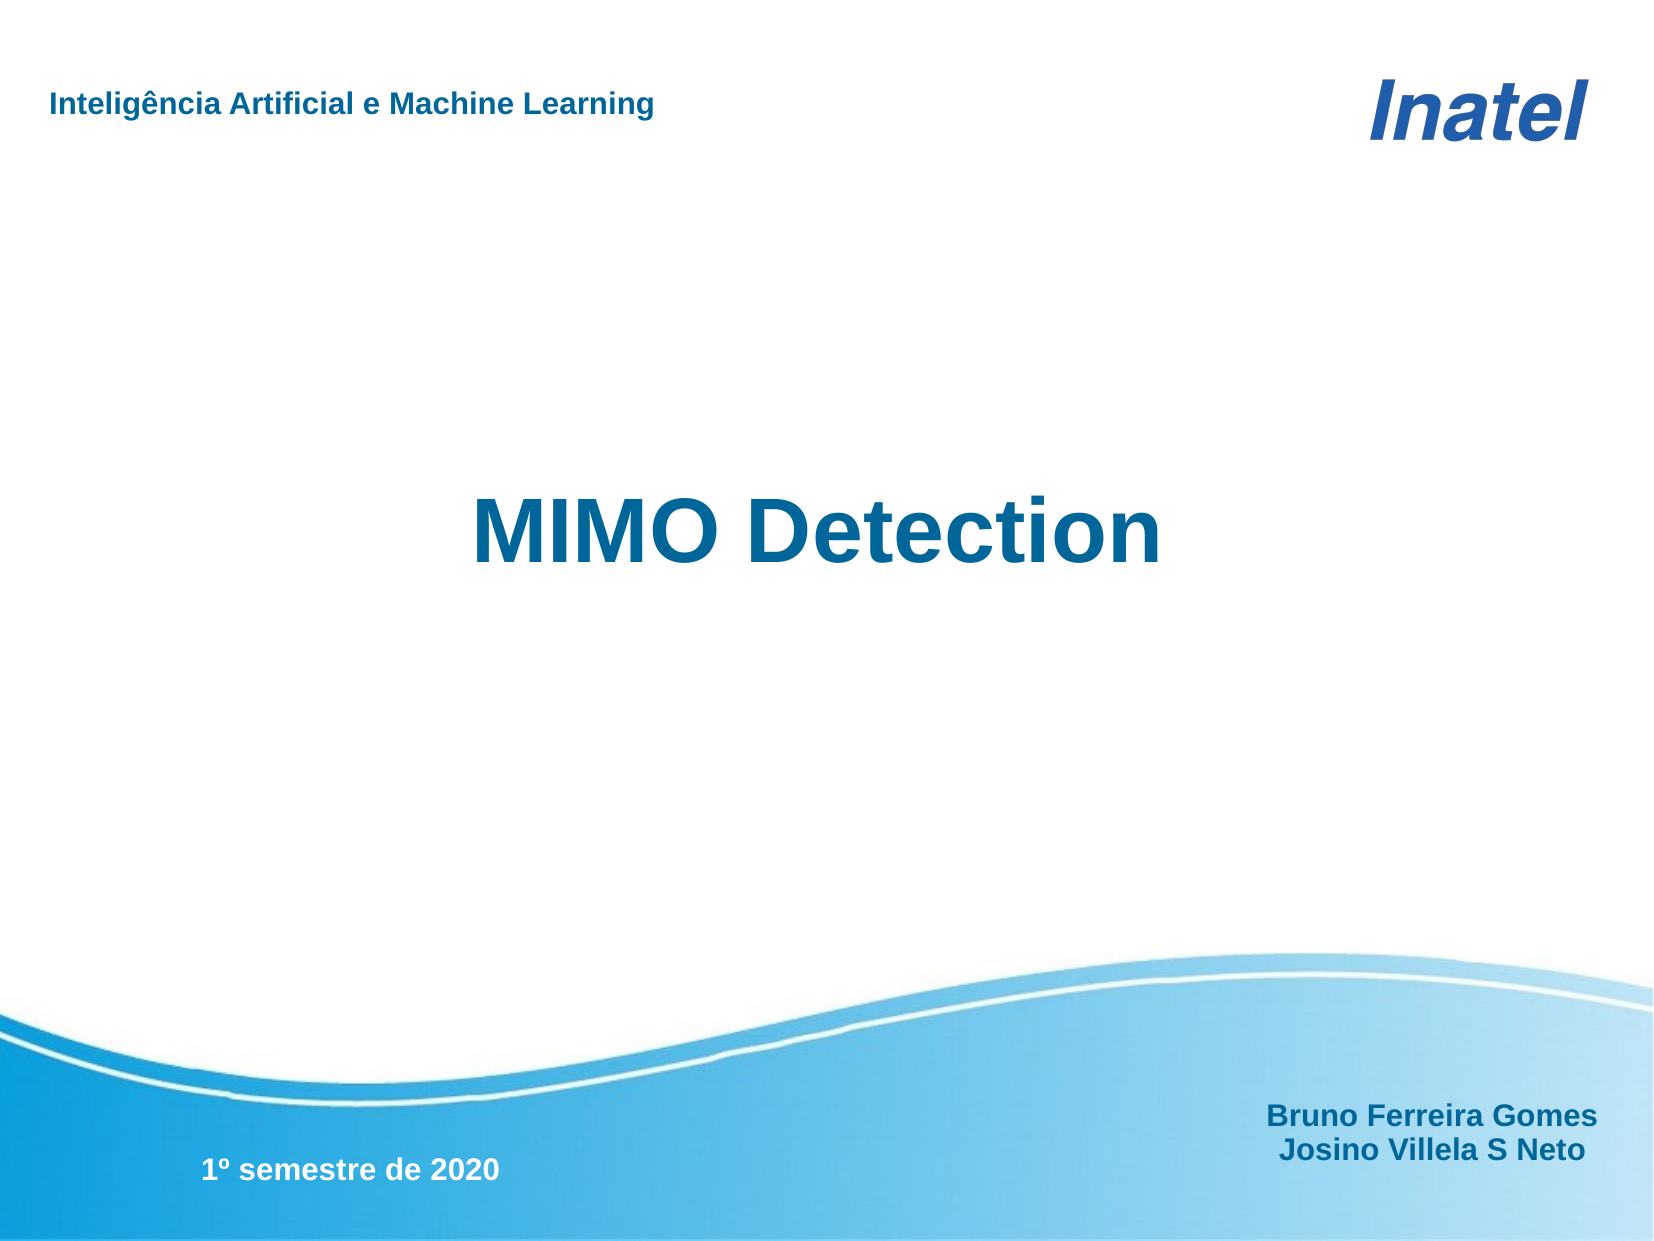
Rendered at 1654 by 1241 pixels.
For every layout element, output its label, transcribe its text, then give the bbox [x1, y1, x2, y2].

picture [0, 952, 1654, 1241]
title Inteligência Artificial e Machine Learning [45, 75, 661, 133]
picture [1365, 29, 1593, 191]
title 1º semestre de 2020 [43, 1141, 659, 1199]
title MIMO Detection [465, 450, 1171, 613]
title Bruno Ferreira Gomes Josino Villela S Neto [1245, 1080, 1621, 1186]
